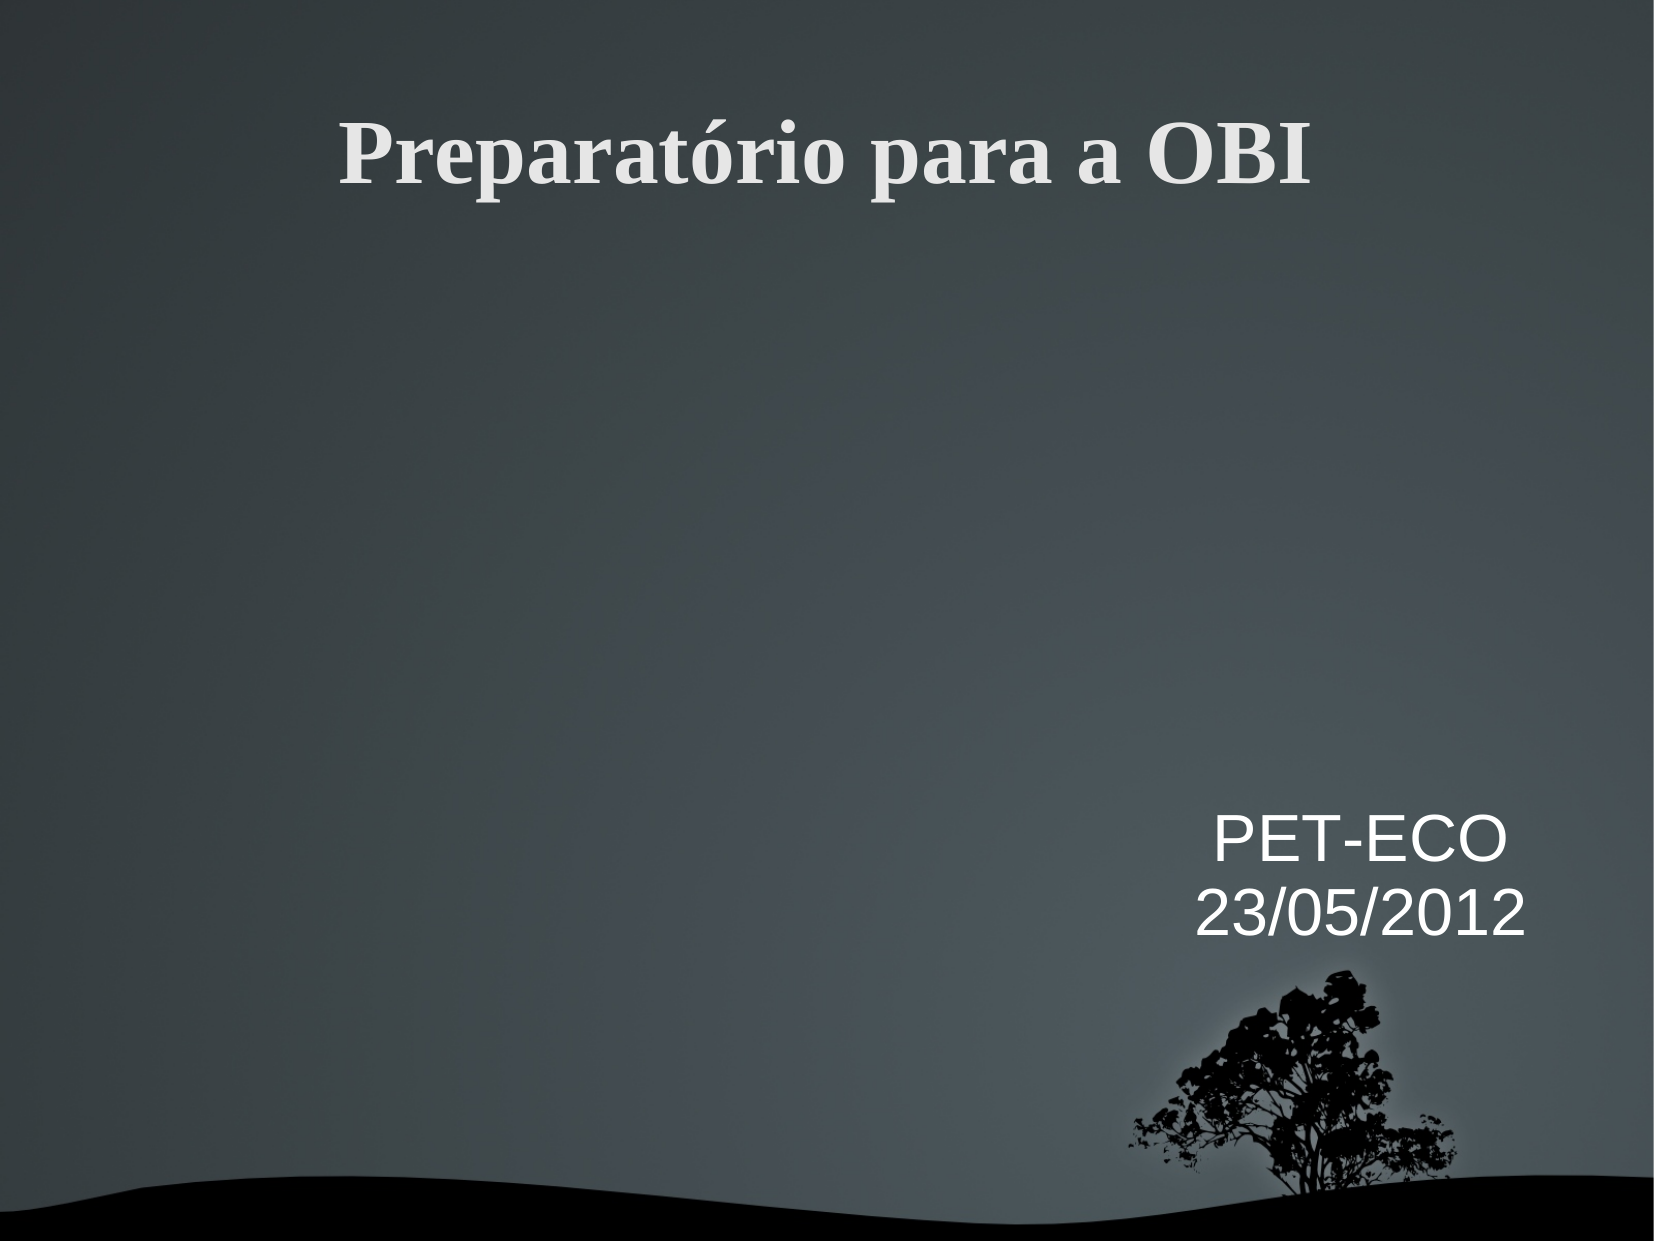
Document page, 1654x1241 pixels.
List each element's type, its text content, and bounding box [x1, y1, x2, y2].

title Preparatório para a OBI [82, 49, 1571, 257]
picture [0, 0, 1654, 1241]
subtitle PET-ECO 23/05/2012 [1151, 649, 1571, 1102]
